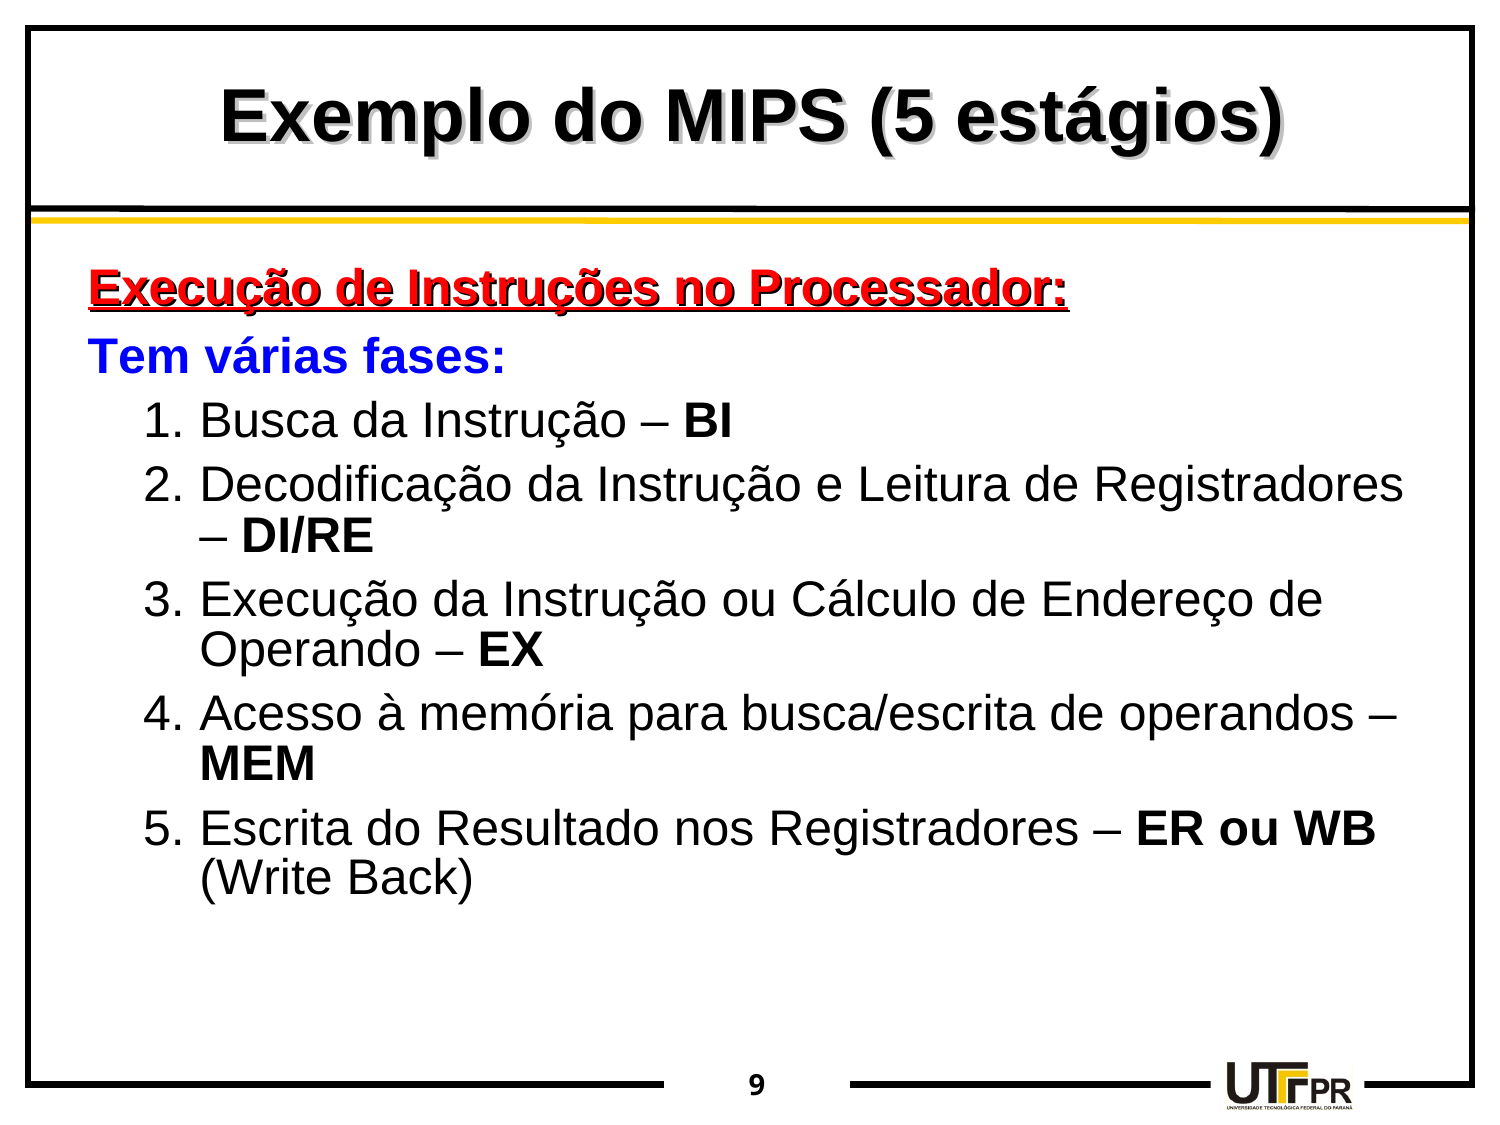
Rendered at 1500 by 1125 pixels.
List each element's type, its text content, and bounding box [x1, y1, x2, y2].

picture [1226, 1062, 1353, 1110]
title Exemplo do MIPS (5 estágios) [29, 73, 1477, 168]
list Execução de Instruções no Processador: Tem várias fases: Busca da Instrução – BI Decodificação da Instrução e Leitura de Registradores – DI/RE Execução da Instrução ou Cálculo de Endereço de Operando – EX Acesso à memória para busca/escrita de operandos – MEM Escrita do Resultado nos Registradores – ER ou WB (Write Back) [72, 257, 1428, 1027]
